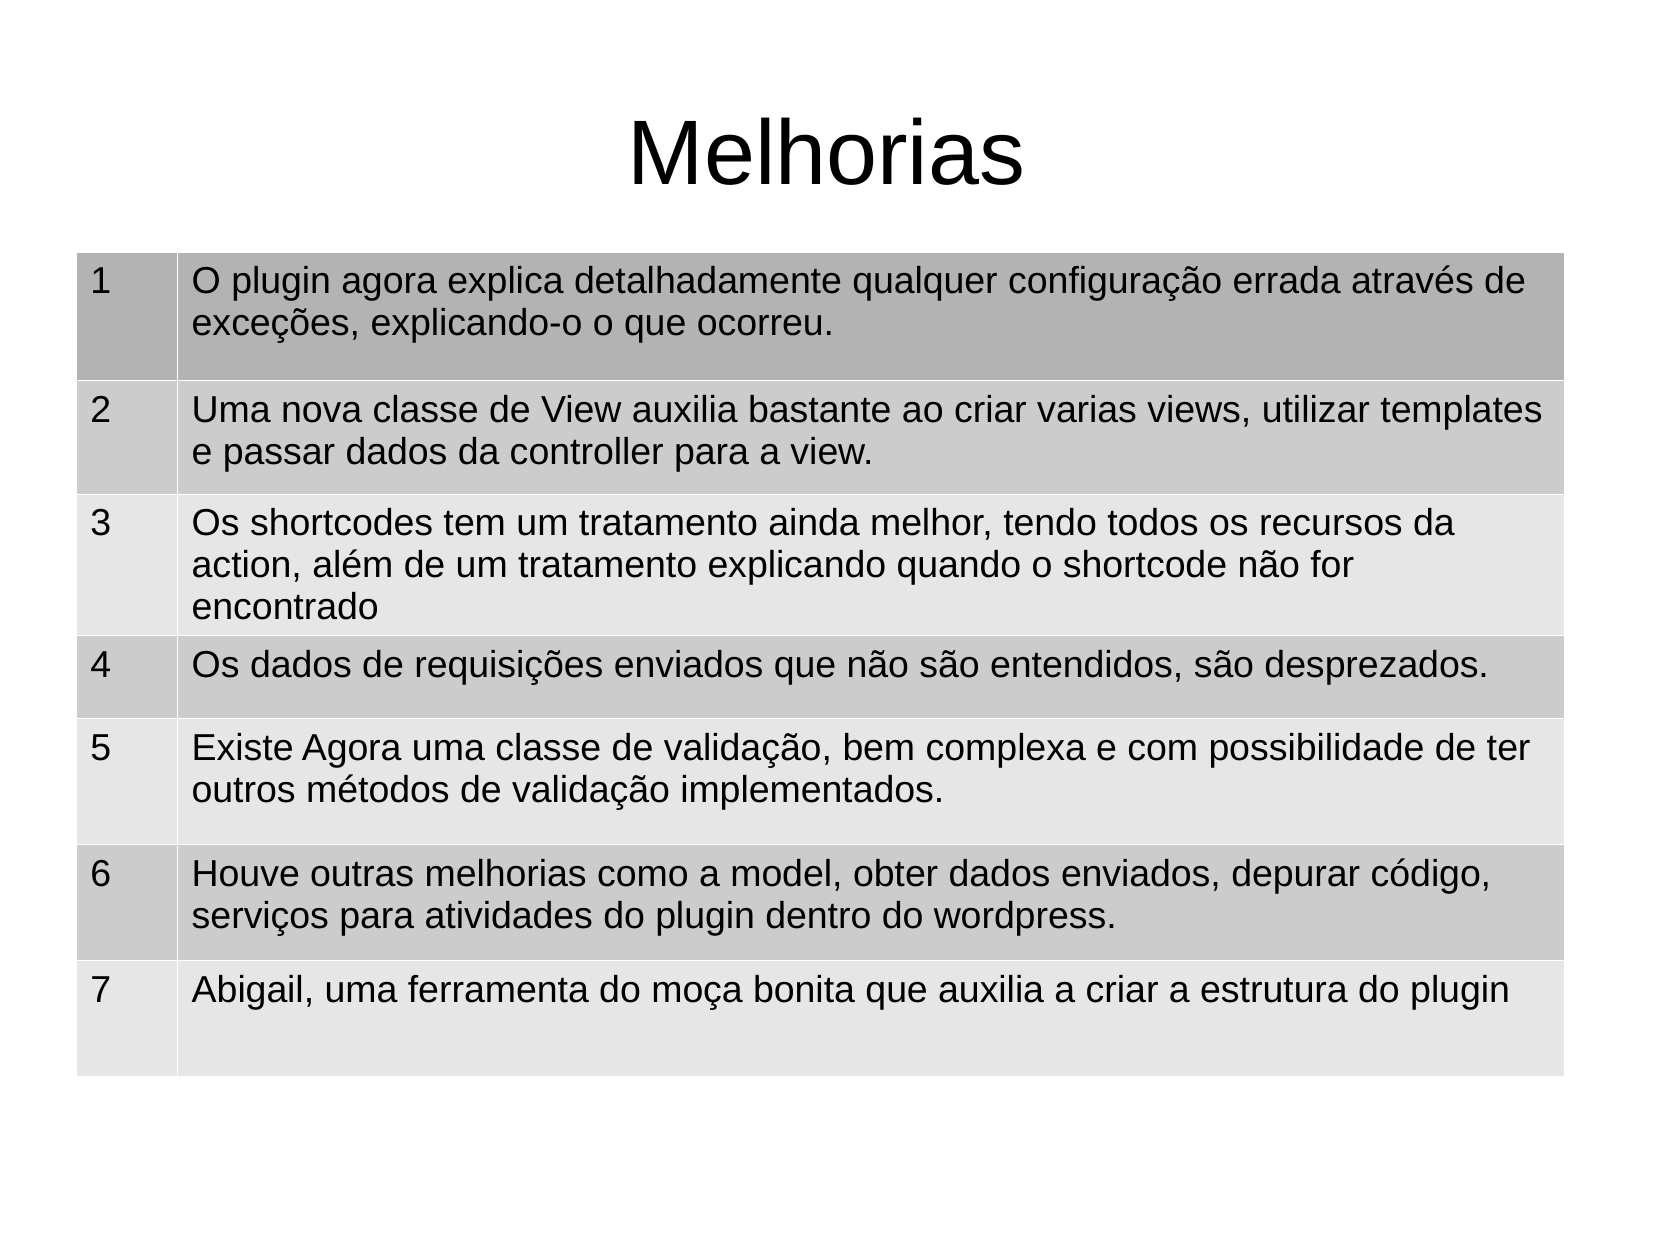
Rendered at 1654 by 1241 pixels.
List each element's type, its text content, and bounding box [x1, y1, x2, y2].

table_cell 3 [77, 495, 177, 635]
table_cell 6 [77, 845, 177, 960]
table_cell 5 [77, 719, 177, 844]
table_cell Os dados de requisições enviados que não são entendidos, são desprezados. [178, 636, 1564, 718]
table_cell Existe Agora uma classe de validação, bem complexa e com possibilidade de ter outros métodos de validação implementados. [178, 719, 1564, 844]
table_cell Uma nova classe de View auxilia bastante ao criar varias views, utilizar templates e passar dados da controller para a view. [178, 381, 1564, 494]
table_cell 4 [77, 636, 177, 718]
table_header O plugin agora explica detalhadamente qualquer configuração errada através de exceções, explicando-o o que ocorreu. [178, 253, 1564, 380]
table_cell 7 [77, 961, 177, 1076]
table_cell 2 [77, 381, 177, 494]
table_cell Abigail, uma ferramenta do moça bonita que auxilia a criar a estrutura do plugin [178, 961, 1564, 1076]
title Melhorias [82, 49, 1571, 257]
table_header 1 [77, 253, 177, 380]
table_cell Os shortcodes tem um tratamento ainda melhor, tendo todos os recursos da action, além de um tratamento explicando quando o shortcode não for encontrado [178, 495, 1564, 635]
table_cell Houve outras melhorias como a model, obter dados enviados, depurar código, serviços para atividades do plugin dentro do wordpress. [178, 845, 1564, 960]
